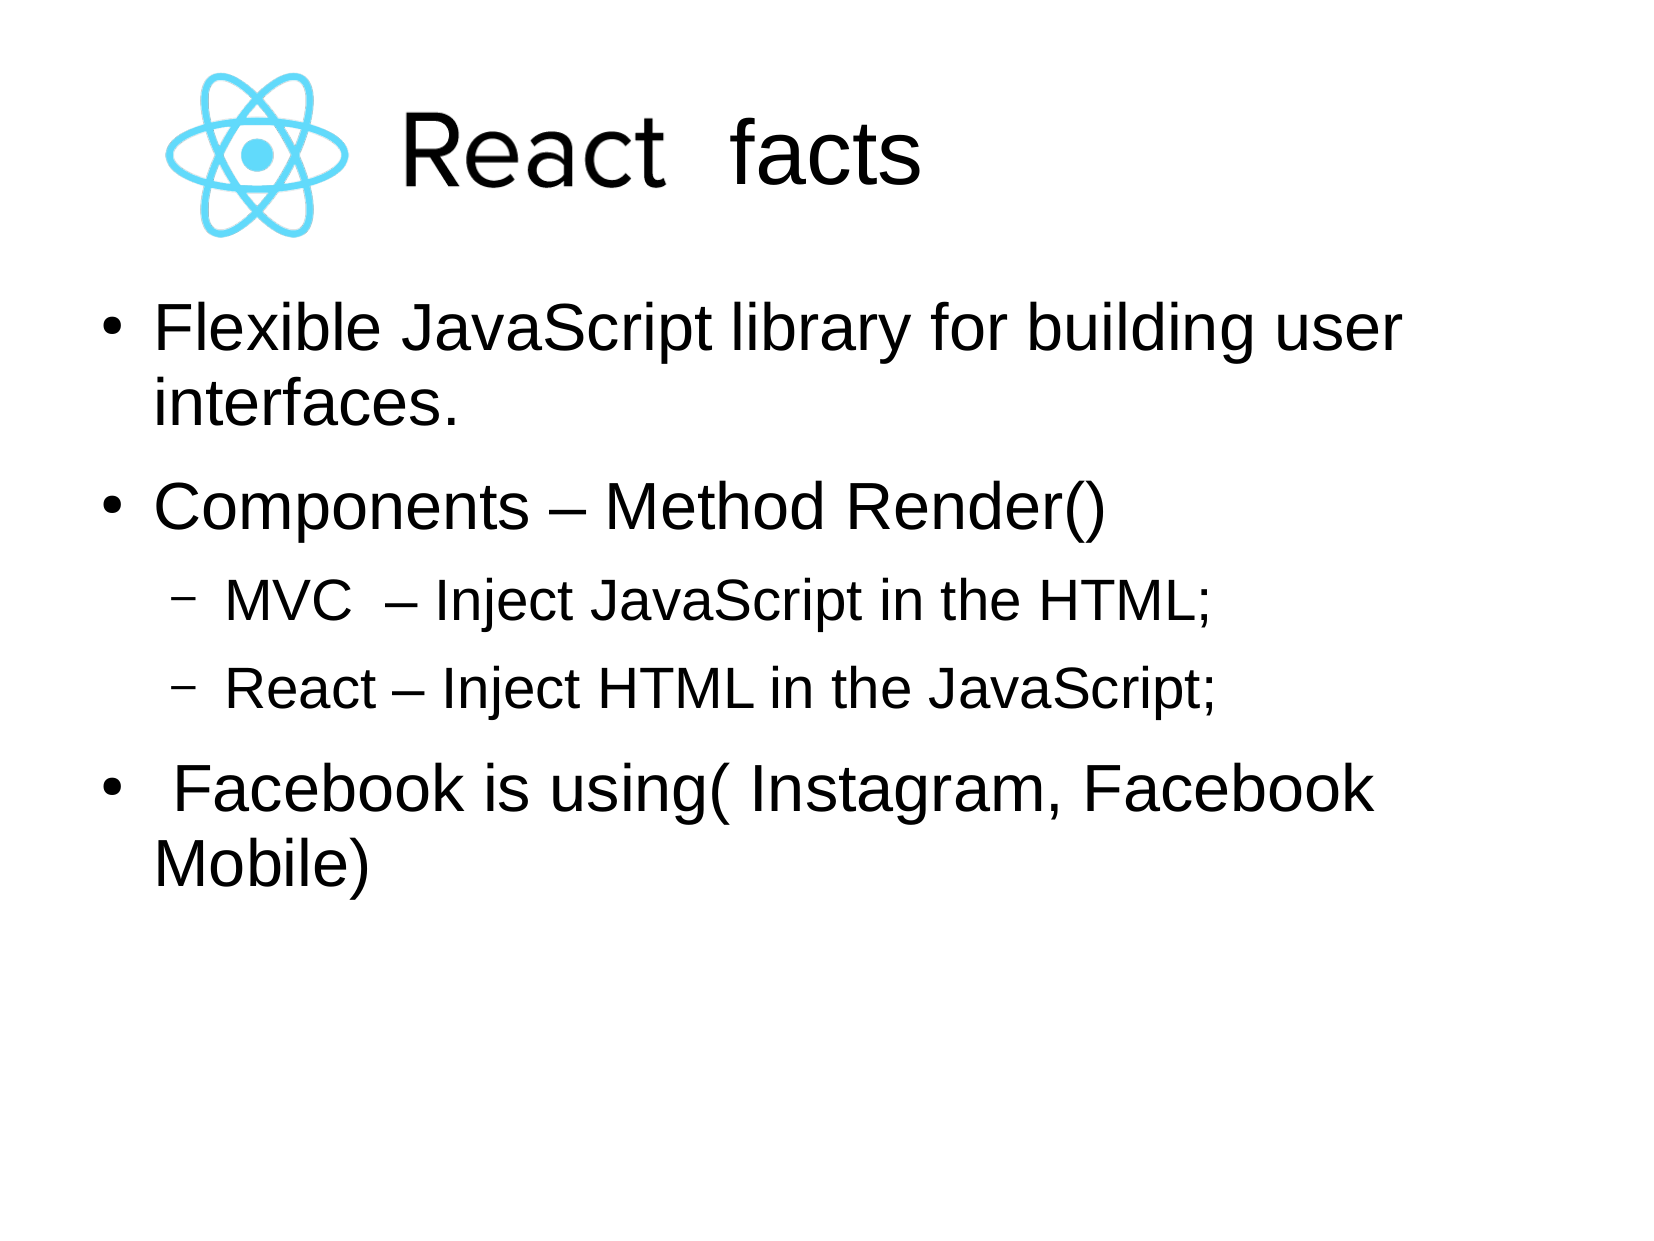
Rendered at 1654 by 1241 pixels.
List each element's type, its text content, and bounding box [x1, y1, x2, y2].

title facts [82, 49, 1571, 257]
list Flexible JavaScript library for building user interfaces. Components – Method Render() MVC – Inject JavaScript in the HTML; React – Inject HTML in the JavaScript; Facebook is using( Instagram, Facebook Mobile) [82, 290, 1548, 1010]
